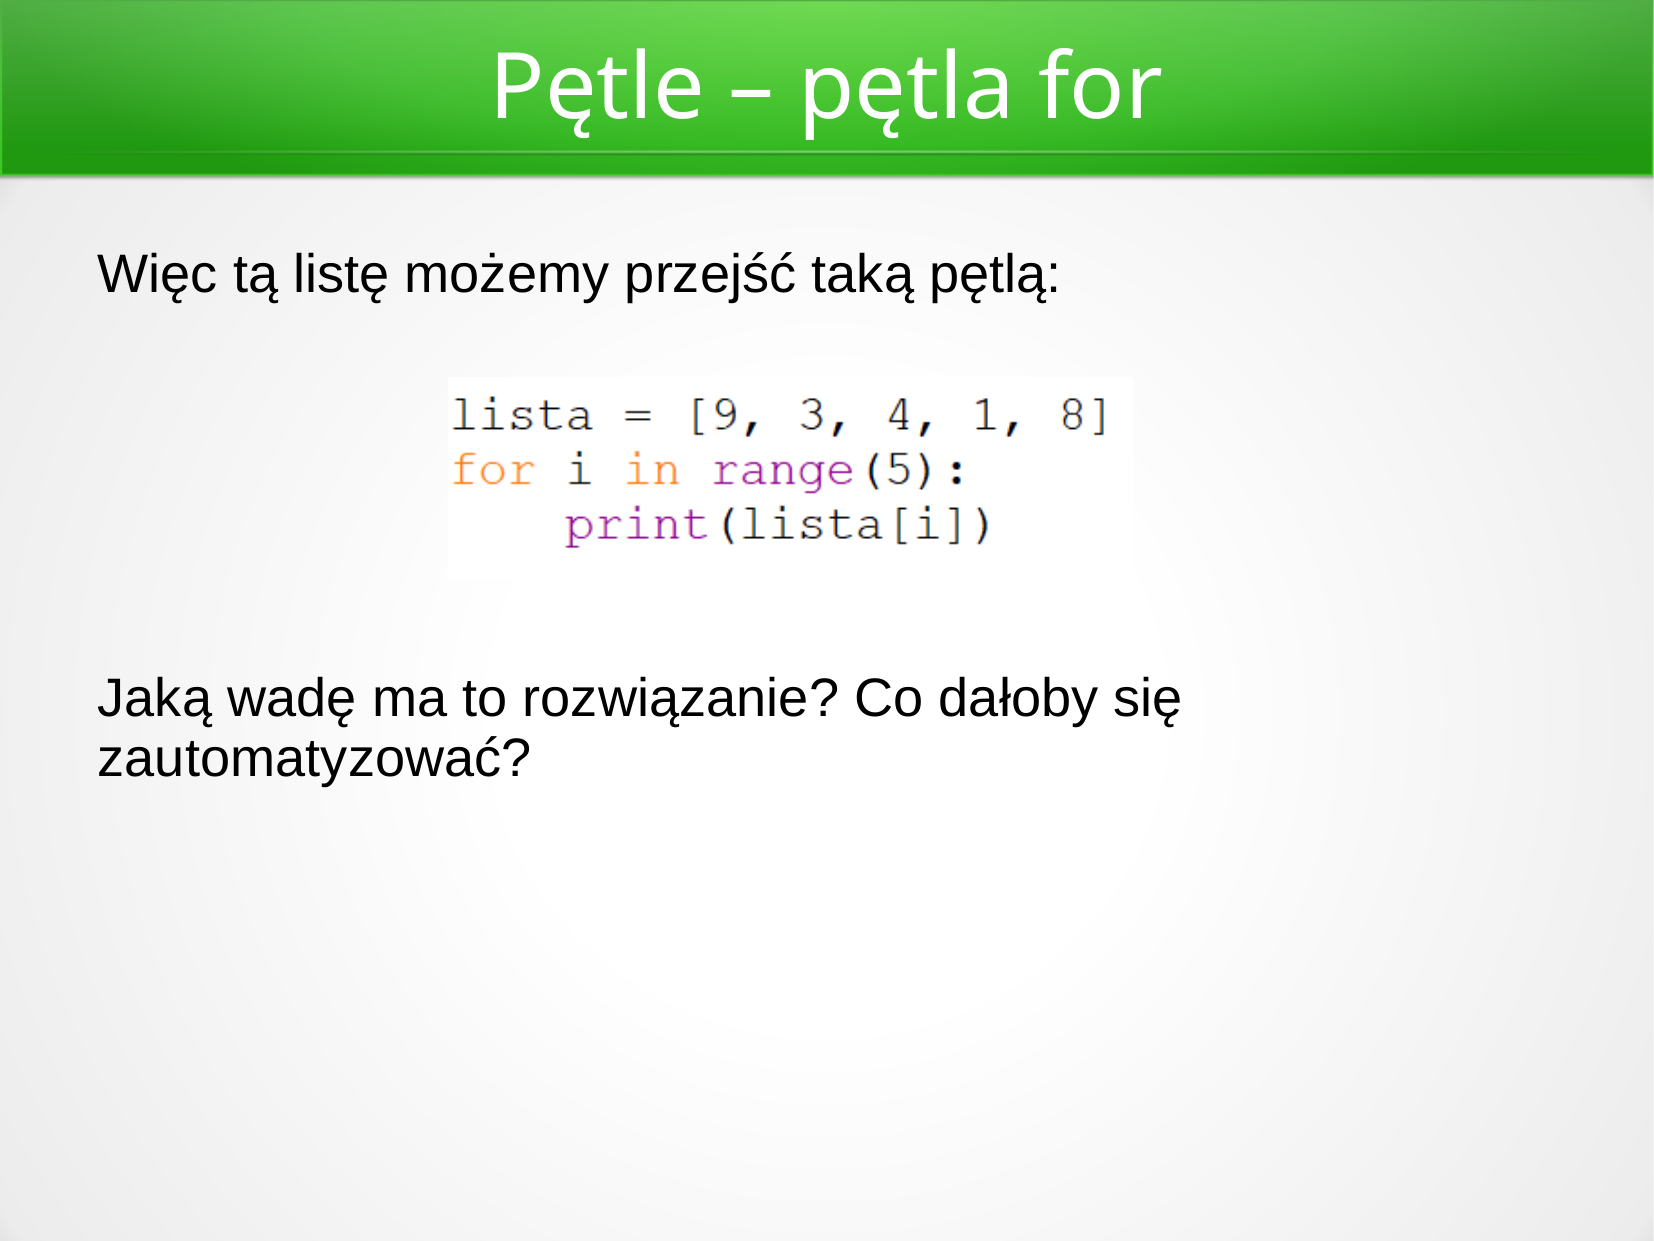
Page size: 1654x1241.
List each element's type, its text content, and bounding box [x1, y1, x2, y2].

picture [448, 377, 1133, 579]
text_box Więc tą listę możemy przejść taką pętlą: Jaką wadę ma to rozwiązanie? Co dałoby się zautomatyzować? [82, 236, 1630, 1241]
picture [0, 0, 1654, 1241]
title Pętle – pętla for [82, 11, 1571, 154]
